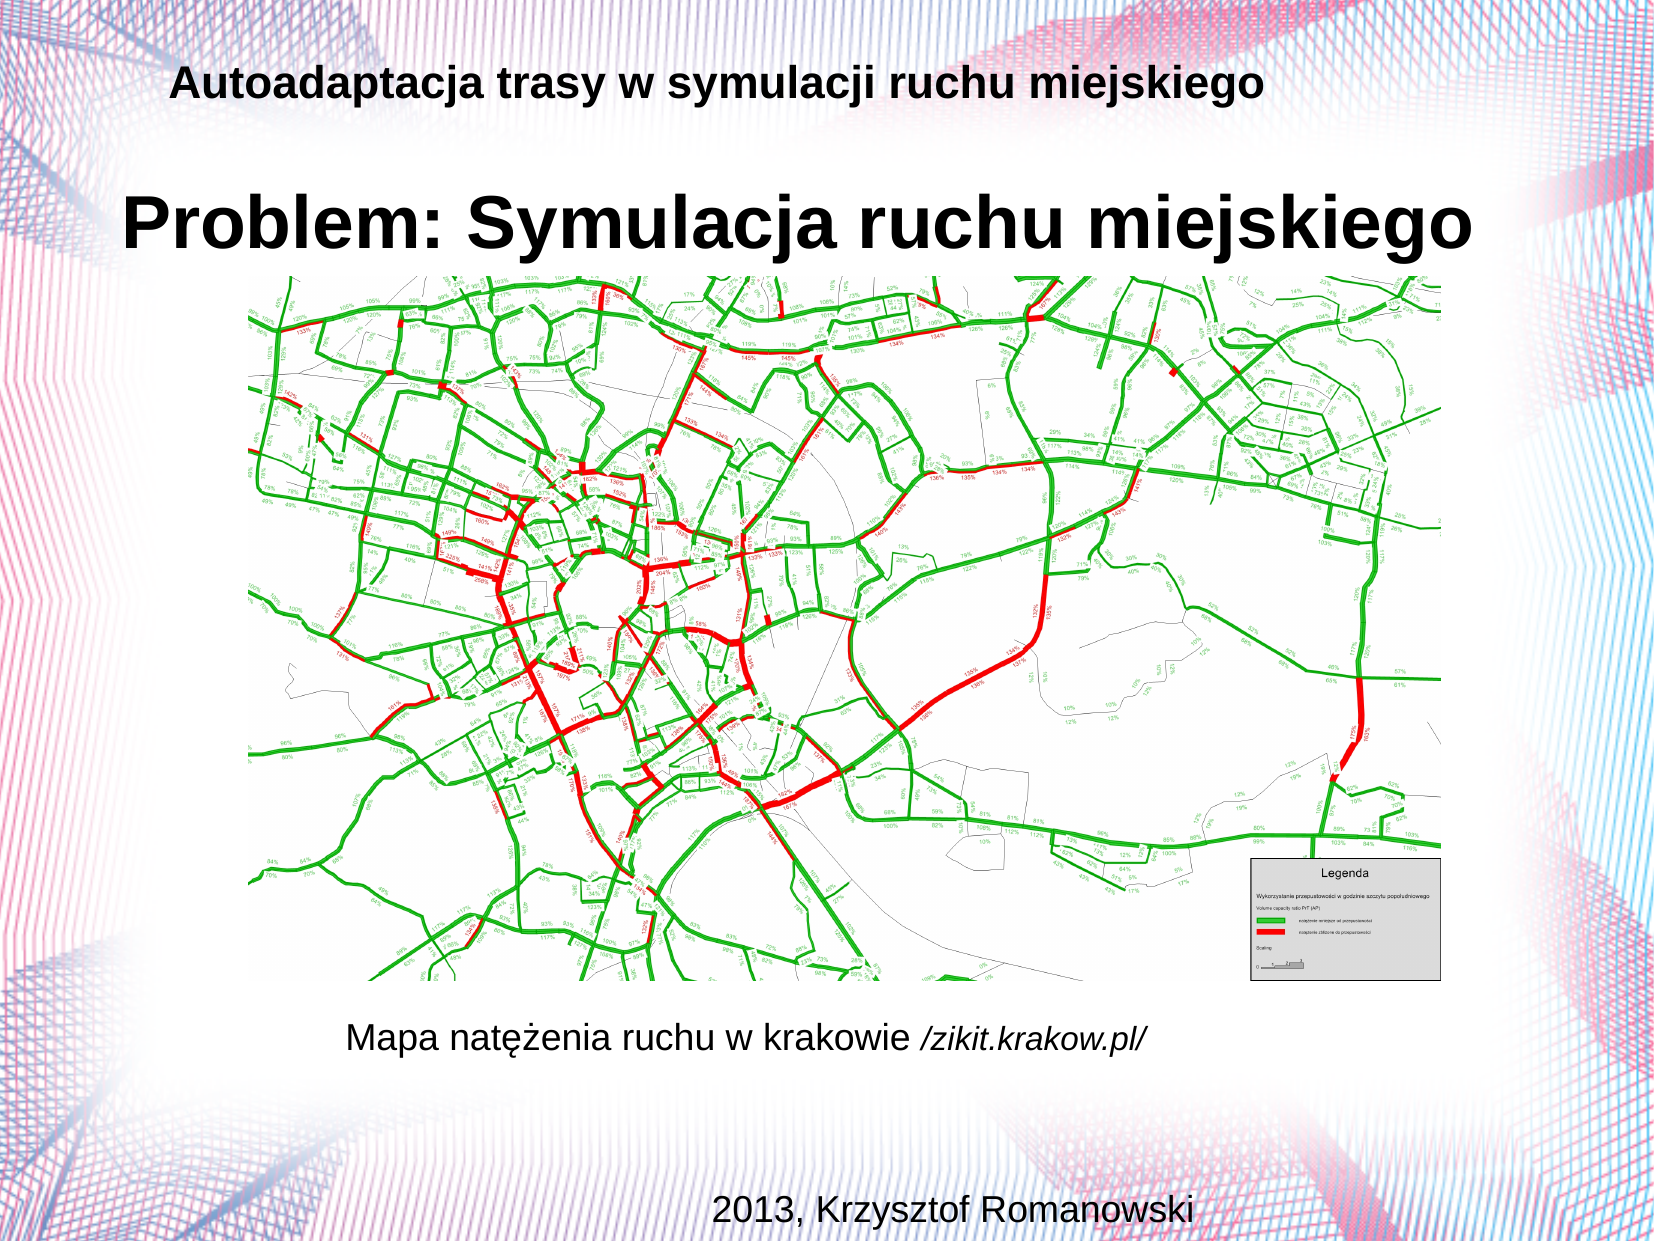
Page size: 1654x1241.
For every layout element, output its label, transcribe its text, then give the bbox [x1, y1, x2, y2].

picture [639, 231, 654, 241]
picture [214, 231, 232, 242]
picture [261, 231, 277, 242]
text_box Mapa natężenia ruchu w krakowie /zikit.krakow.pl/ [330, 987, 1335, 1052]
picture [1035, 231, 1050, 241]
text_box 2013, Krzysztof Romanowski [696, 1159, 1276, 1217]
picture [1396, 231, 1412, 241]
picture [1442, 231, 1460, 242]
picture [808, 231, 821, 242]
text_box Autoadaptacja trasy w symulacji ruchu miejskiego [153, 23, 1560, 90]
picture [704, 231, 717, 242]
picture [0, 0, 1654, 1241]
picture [902, 231, 917, 241]
text_box Problem: Symulacja ruchu miejskiego [106, 131, 1654, 231]
